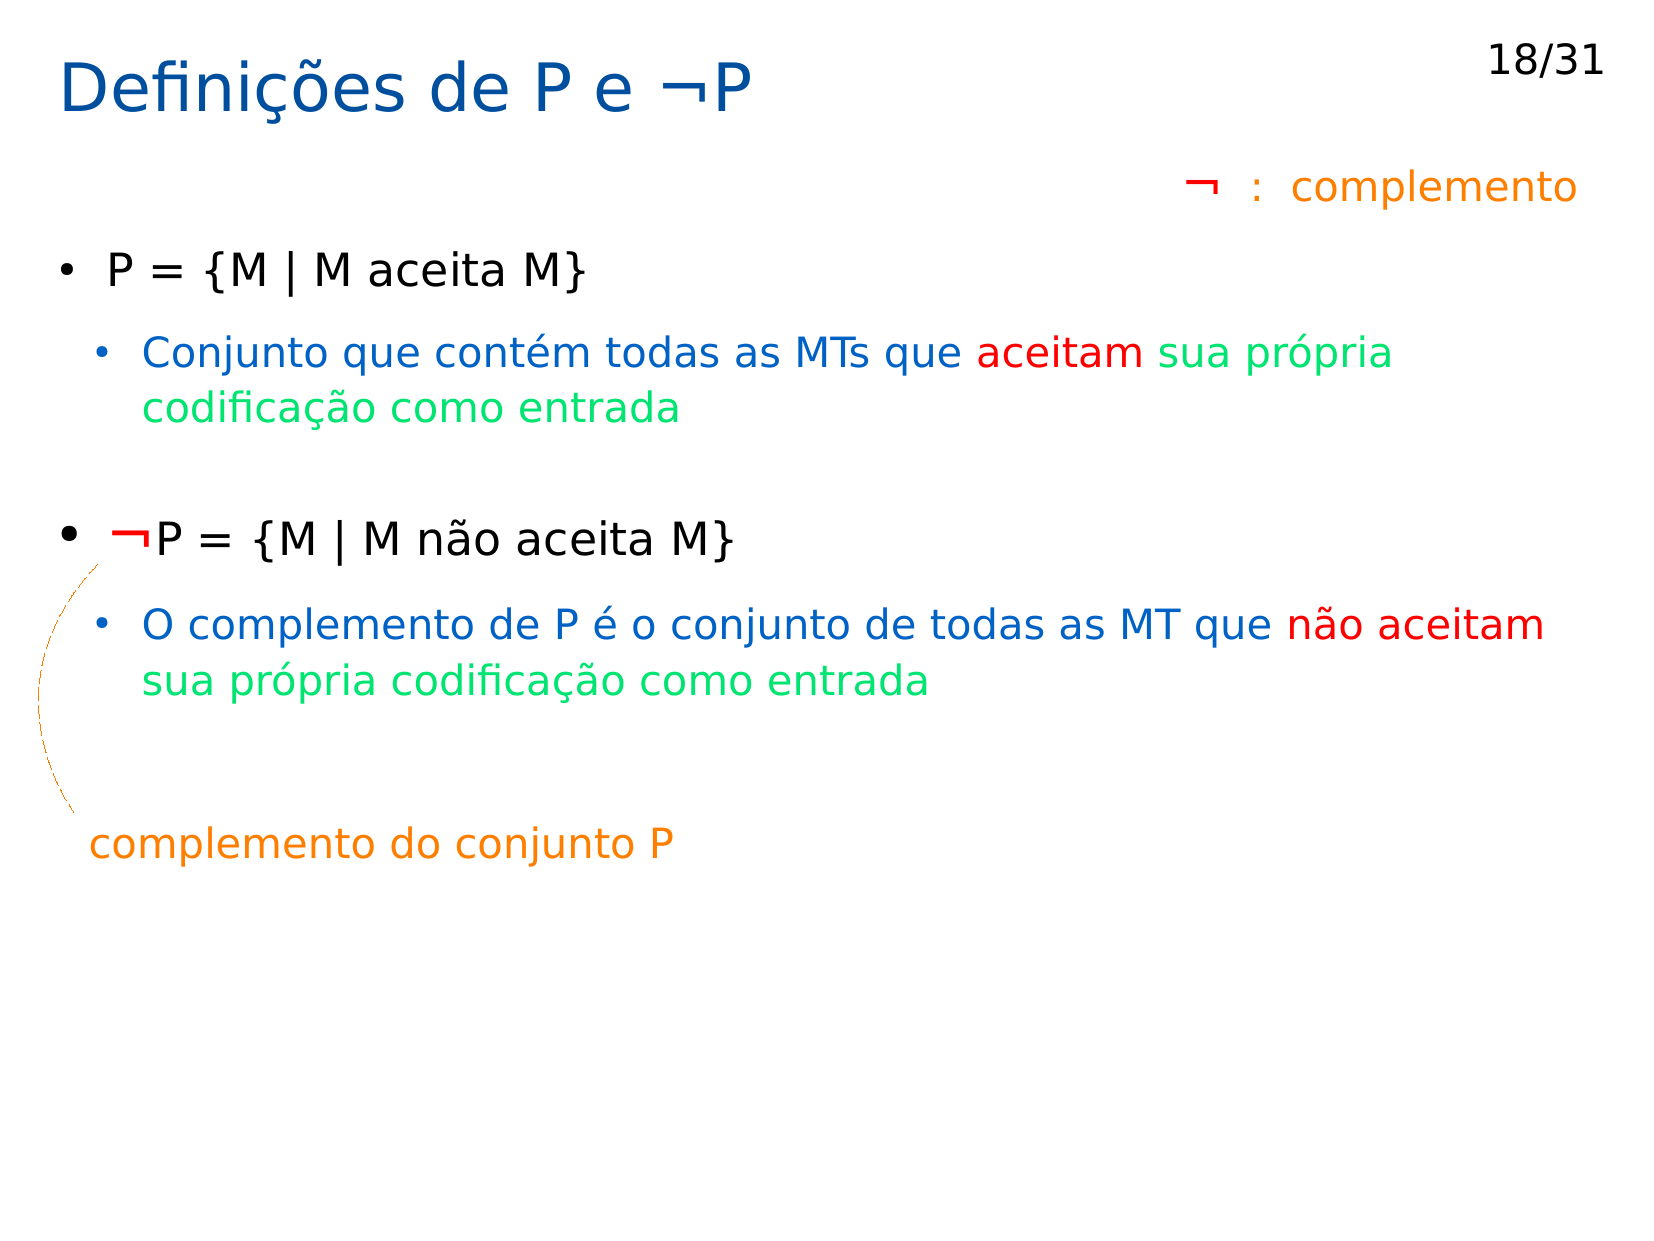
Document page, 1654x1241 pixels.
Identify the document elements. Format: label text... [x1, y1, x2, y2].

text_box complemento do conjunto P [73, 812, 916, 876]
list P = {M | M aceita M} Conjunto que contém todas as MTs que aceitam sua própria codificação como entrada ¬P = {M | M não aceita M} O complemento de P é o conjunto de todas as MT que não aceitam sua própria codificação como entrada [59, 236, 1595, 1211]
text_box ¬ : complemento [1003, 147, 1593, 221]
title Definições de P e ¬P [59, 29, 1625, 148]
